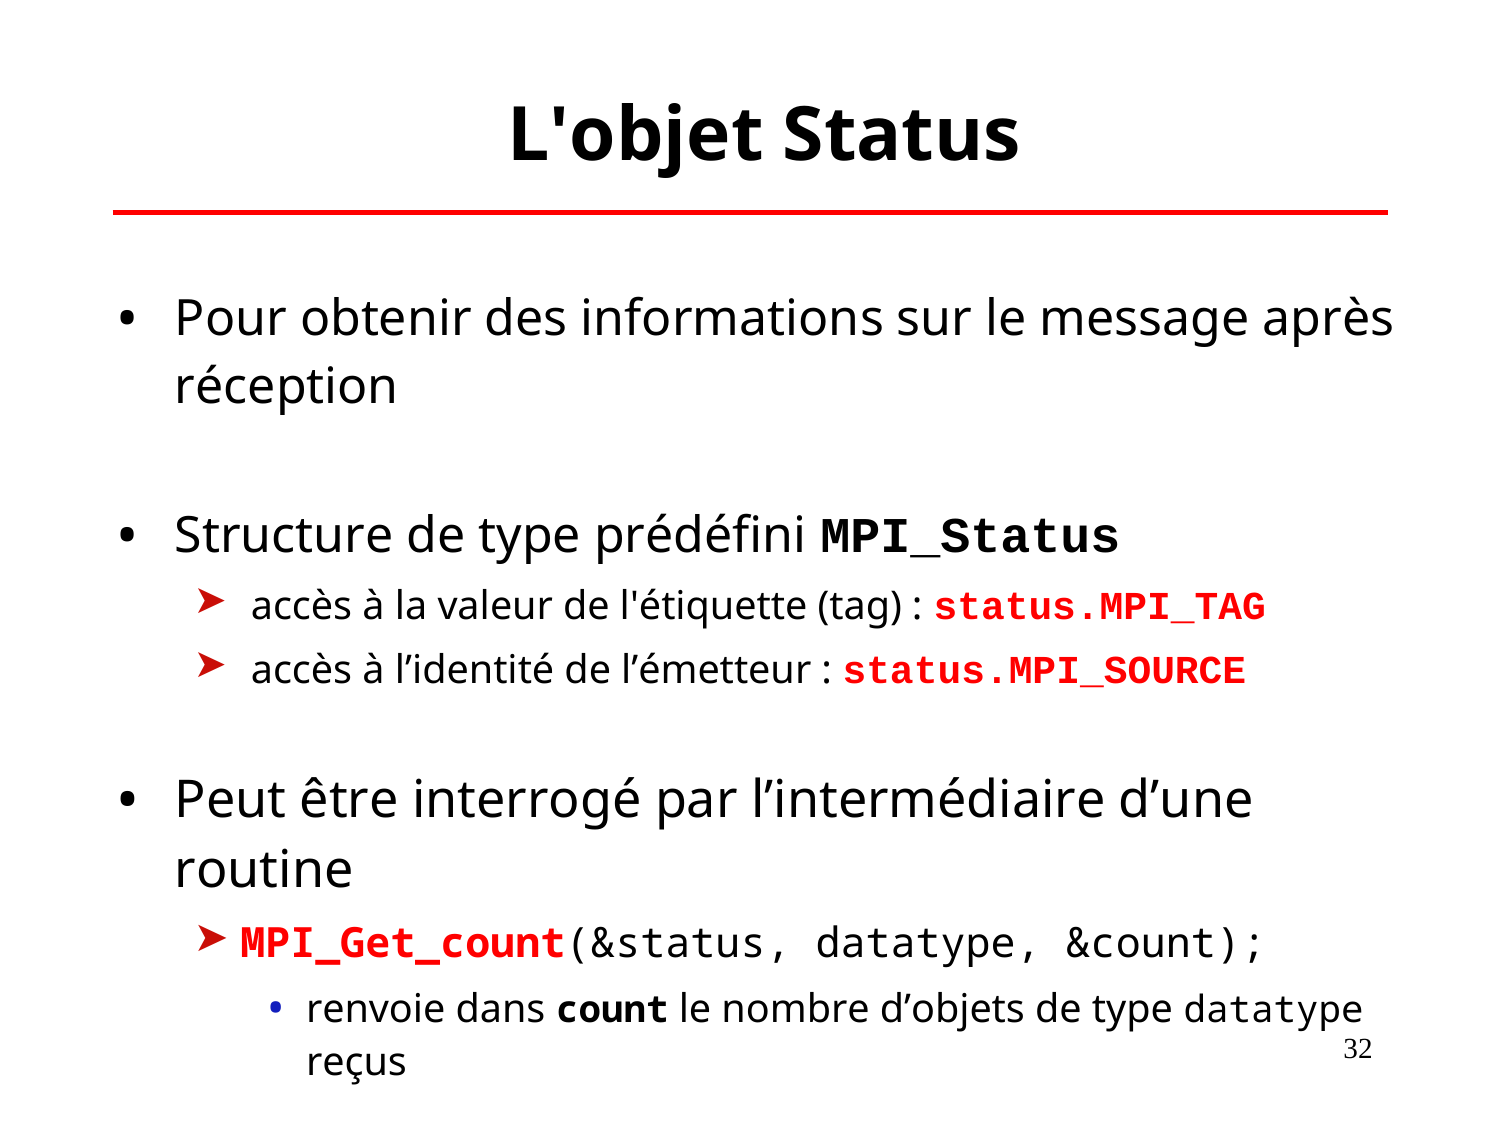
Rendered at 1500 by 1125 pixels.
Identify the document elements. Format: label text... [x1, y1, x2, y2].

list Pour obtenir des informations sur le message après réception Structure de type prédéfini MPI_Status accès à la valeur de l'étiquette (tag) : status.MPI_TAG accès à l’identité de l’émetteur : status.MPI_SOURCE Peut être interrogé par l’intermédiaire d’une routine MPI_Get_count(&status, datatype, &count); renvoie dans count le nombre d’objets de type datatype reçus [103, 273, 1457, 1051]
title L'objet Status [126, 37, 1402, 225]
